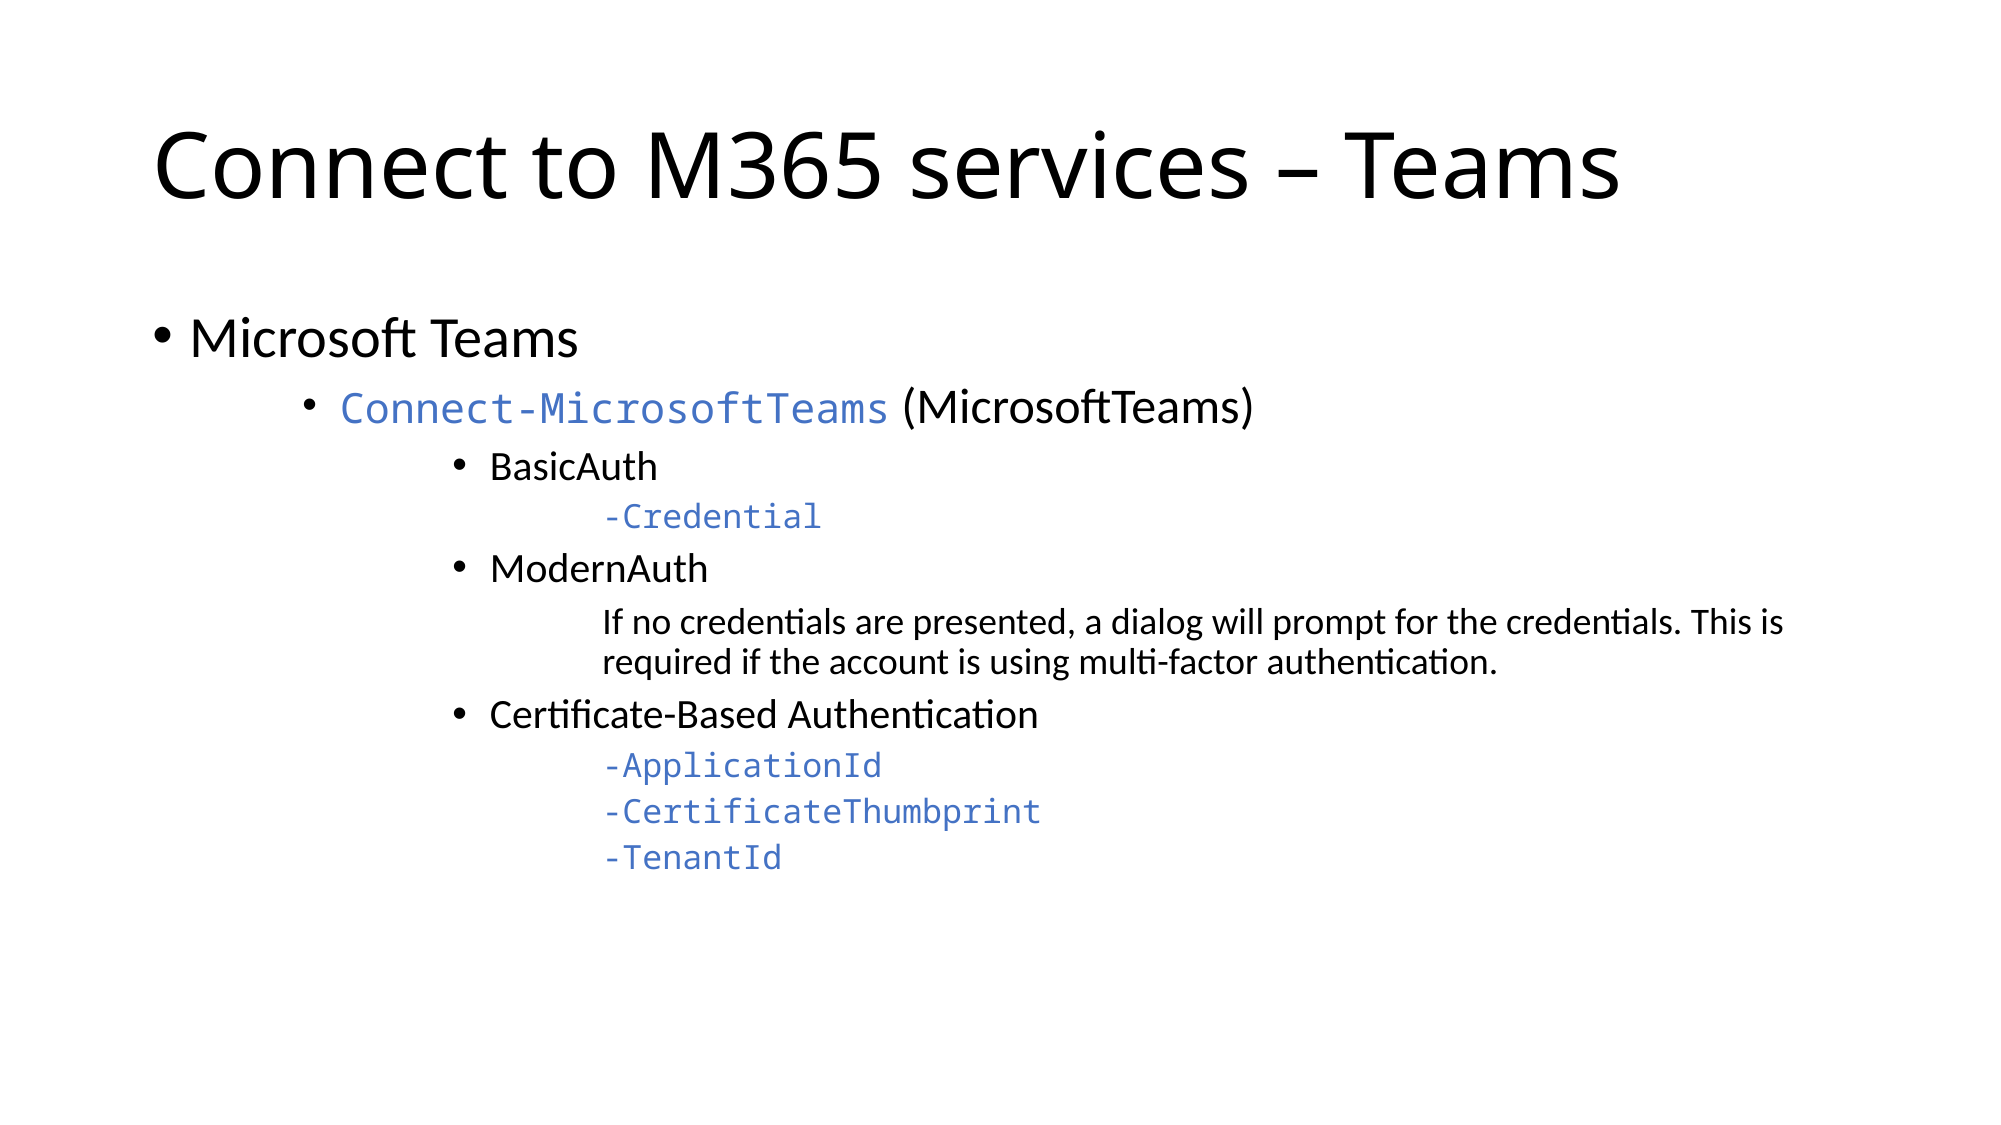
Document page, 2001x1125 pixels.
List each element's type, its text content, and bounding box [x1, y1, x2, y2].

title Connect to M365 services – Teams [137, 59, 1863, 278]
list Microsoft Teams Connect-MicrosoftTeams (MicrosoftTeams) BasicAuth -Credential ModernAuth If no credentials are presented, a dialog will prompt for the credentials. This is required if the account is using multi-factor authentication. Certificate-Based Authentication -ApplicationId -CertificateThumbprint -TenantId [137, 299, 1863, 1014]
